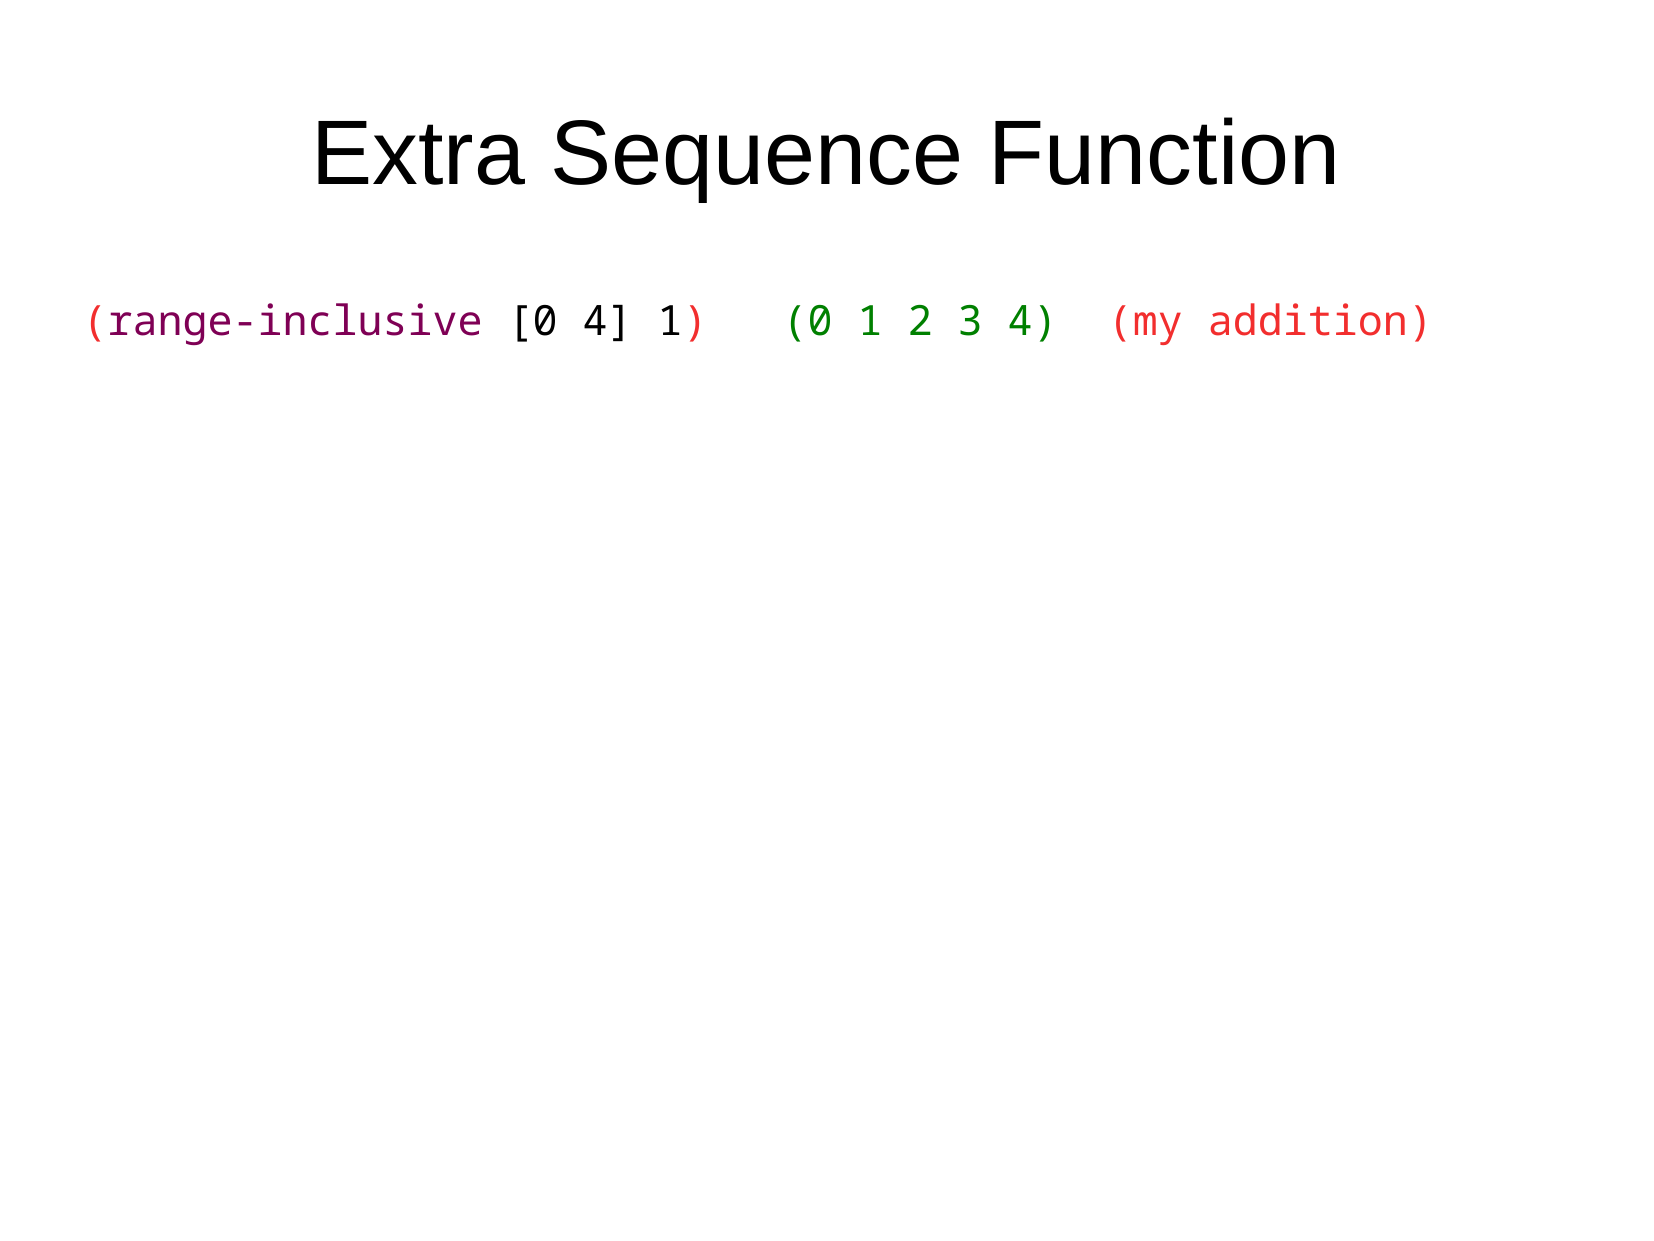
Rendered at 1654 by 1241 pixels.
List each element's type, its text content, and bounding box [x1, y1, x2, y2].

list (range-inclusive [0 4] 1) (0 1 2 3 4) (my addition) [82, 290, 1538, 1010]
title Extra Sequence Function [82, 49, 1571, 257]
